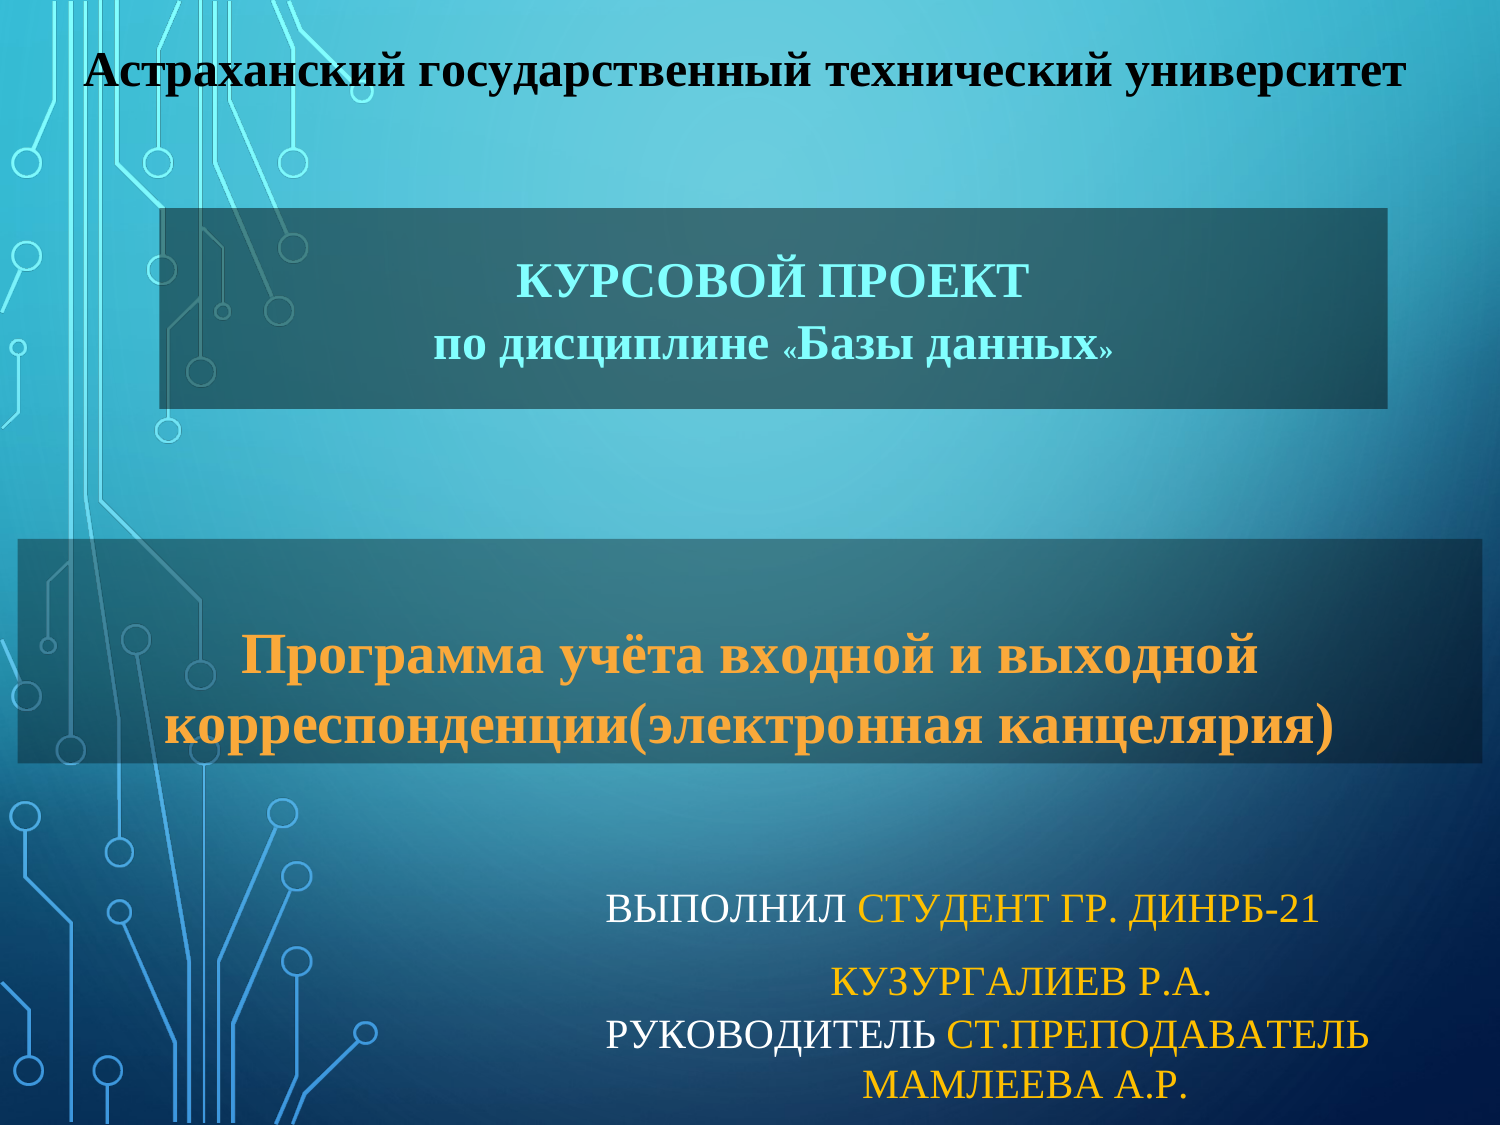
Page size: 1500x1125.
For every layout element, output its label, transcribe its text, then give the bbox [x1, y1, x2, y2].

picture [0, 0, 1500, 1125]
text_box ВЫПОЛНИЛ СТУДЕНТ ГР. ДИНРБ-21 КУЗУРГАЛИЕВ Р.А. РУКОВОДИТЕЛЬ СТ.ПРЕПОДАВАТЕЛЬ МАМЛЕЕВА А.Р. [515, 872, 1465, 1087]
text_box Астраханский государственный технический университет [41, 30, 1450, 102]
text_box КУРСОВОЙ ПРОЕКТ по дисциплине «Базы данных» [159, 208, 1388, 409]
text_box Программа учёта входной и выходной корреспонденции(электронная канцелярия) [17, 538, 1483, 764]
